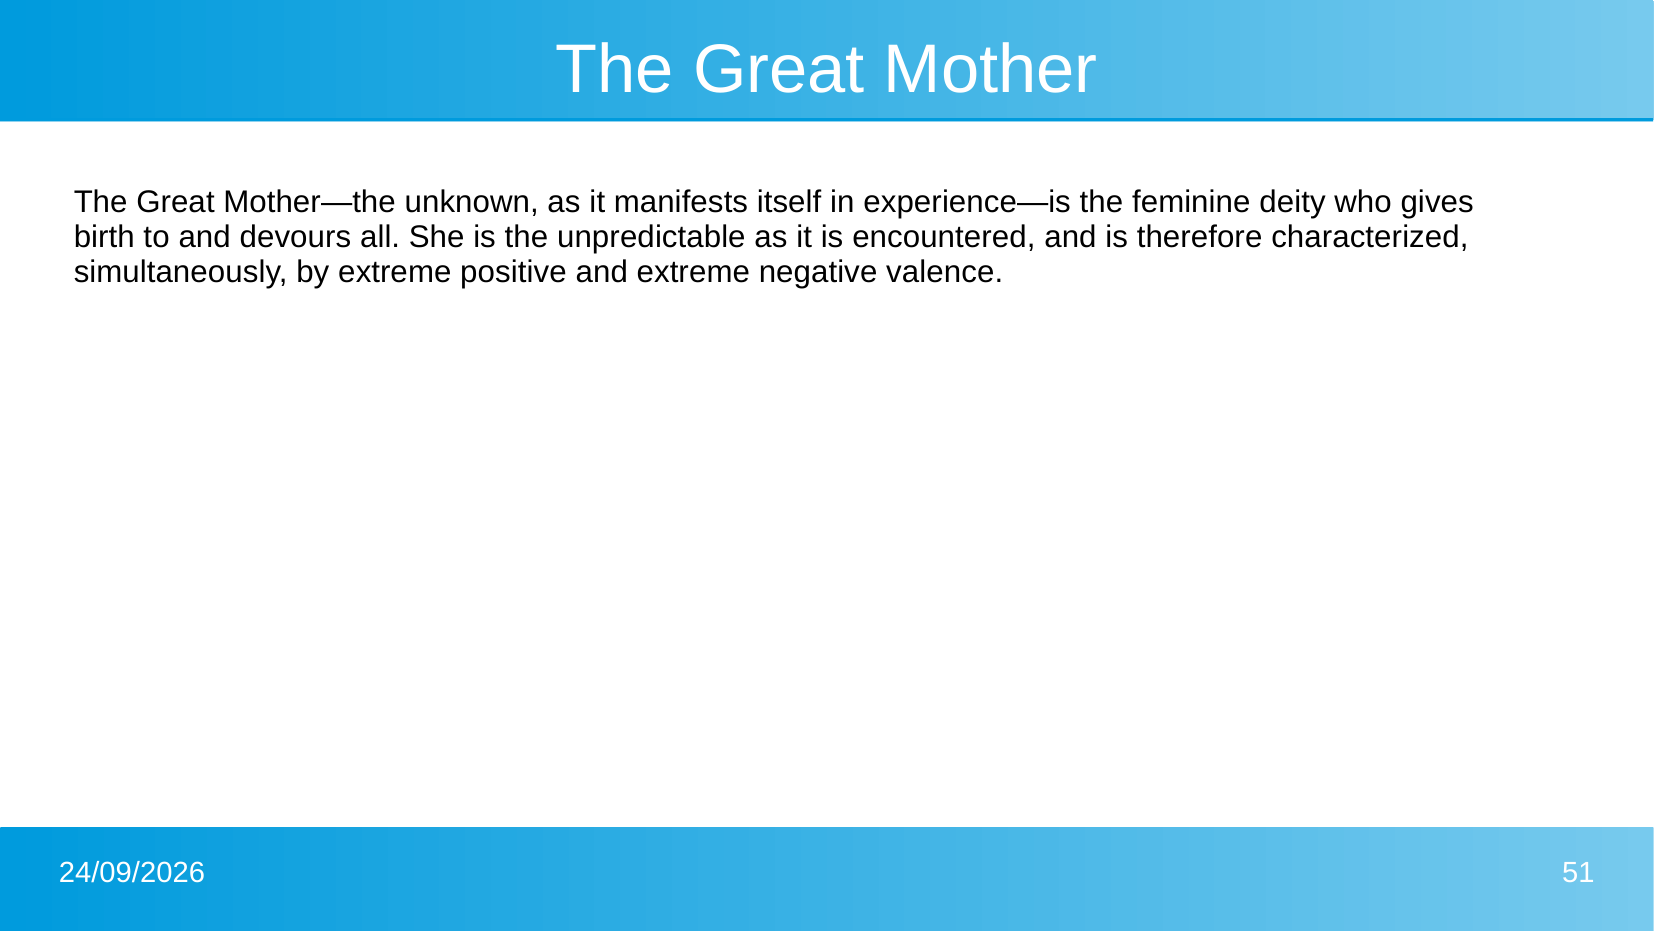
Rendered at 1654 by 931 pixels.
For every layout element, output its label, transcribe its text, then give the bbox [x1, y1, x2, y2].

title The Great Mother [59, 29, 1595, 108]
text_box The Great Mother—the unknown, as it manifests itself in experience—is the feminine deity who gives birth to and devours all. She is the unpredictable as it is encountered, and is therefore characterized, simultaneously, by extreme positive and extreme negative valence. [59, 177, 1536, 297]
